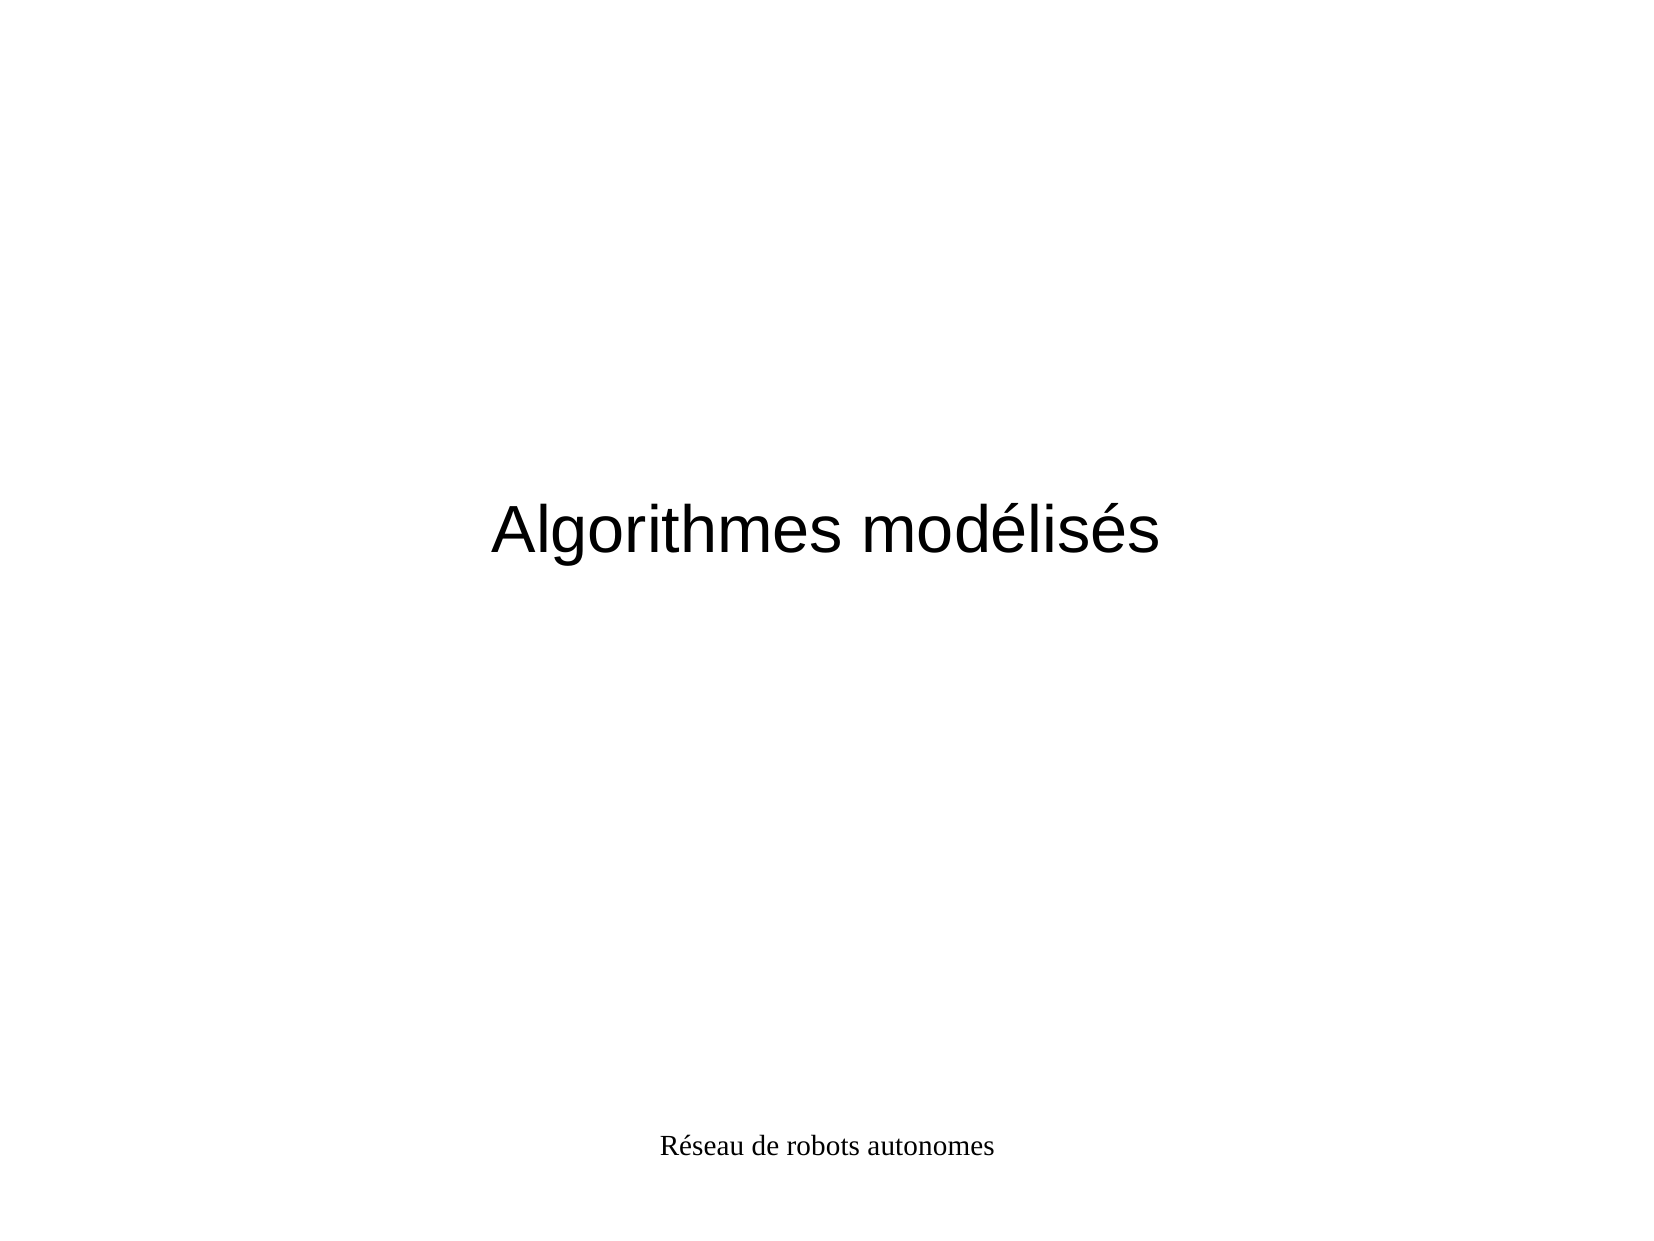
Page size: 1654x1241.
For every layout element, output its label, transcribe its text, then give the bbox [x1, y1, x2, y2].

subtitle Algorithmes modélisés [82, 49, 1571, 1010]
